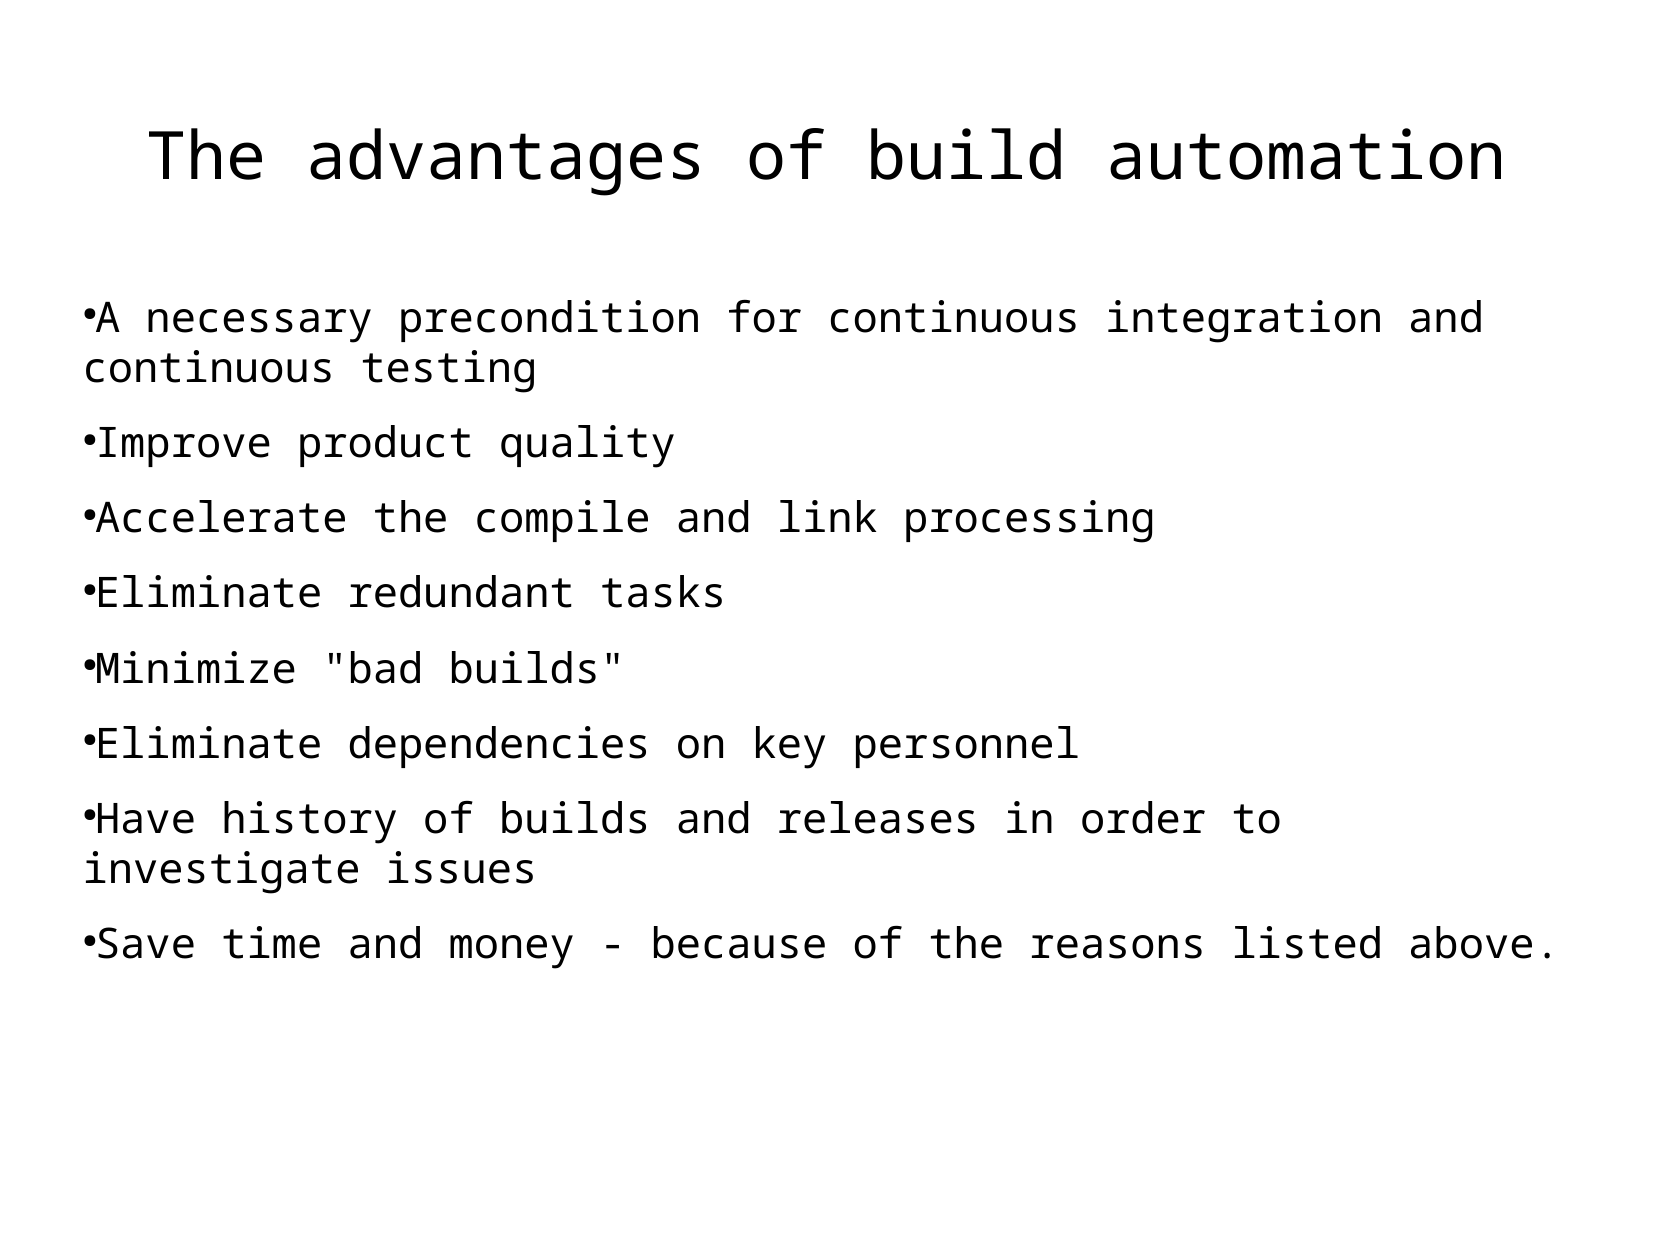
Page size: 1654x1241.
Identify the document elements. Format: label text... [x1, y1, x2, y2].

title The advantages of build automation [82, 49, 1571, 257]
list A necessary precondition for continuous integration and continuous testing Improve product quality Accelerate the compile and link processing Eliminate redundant tasks Minimize "bad builds" Eliminate dependencies on key personnel Have history of builds and releases in order to investigate issues Save time and money - because of the reasons listed above. [82, 290, 1571, 1010]
